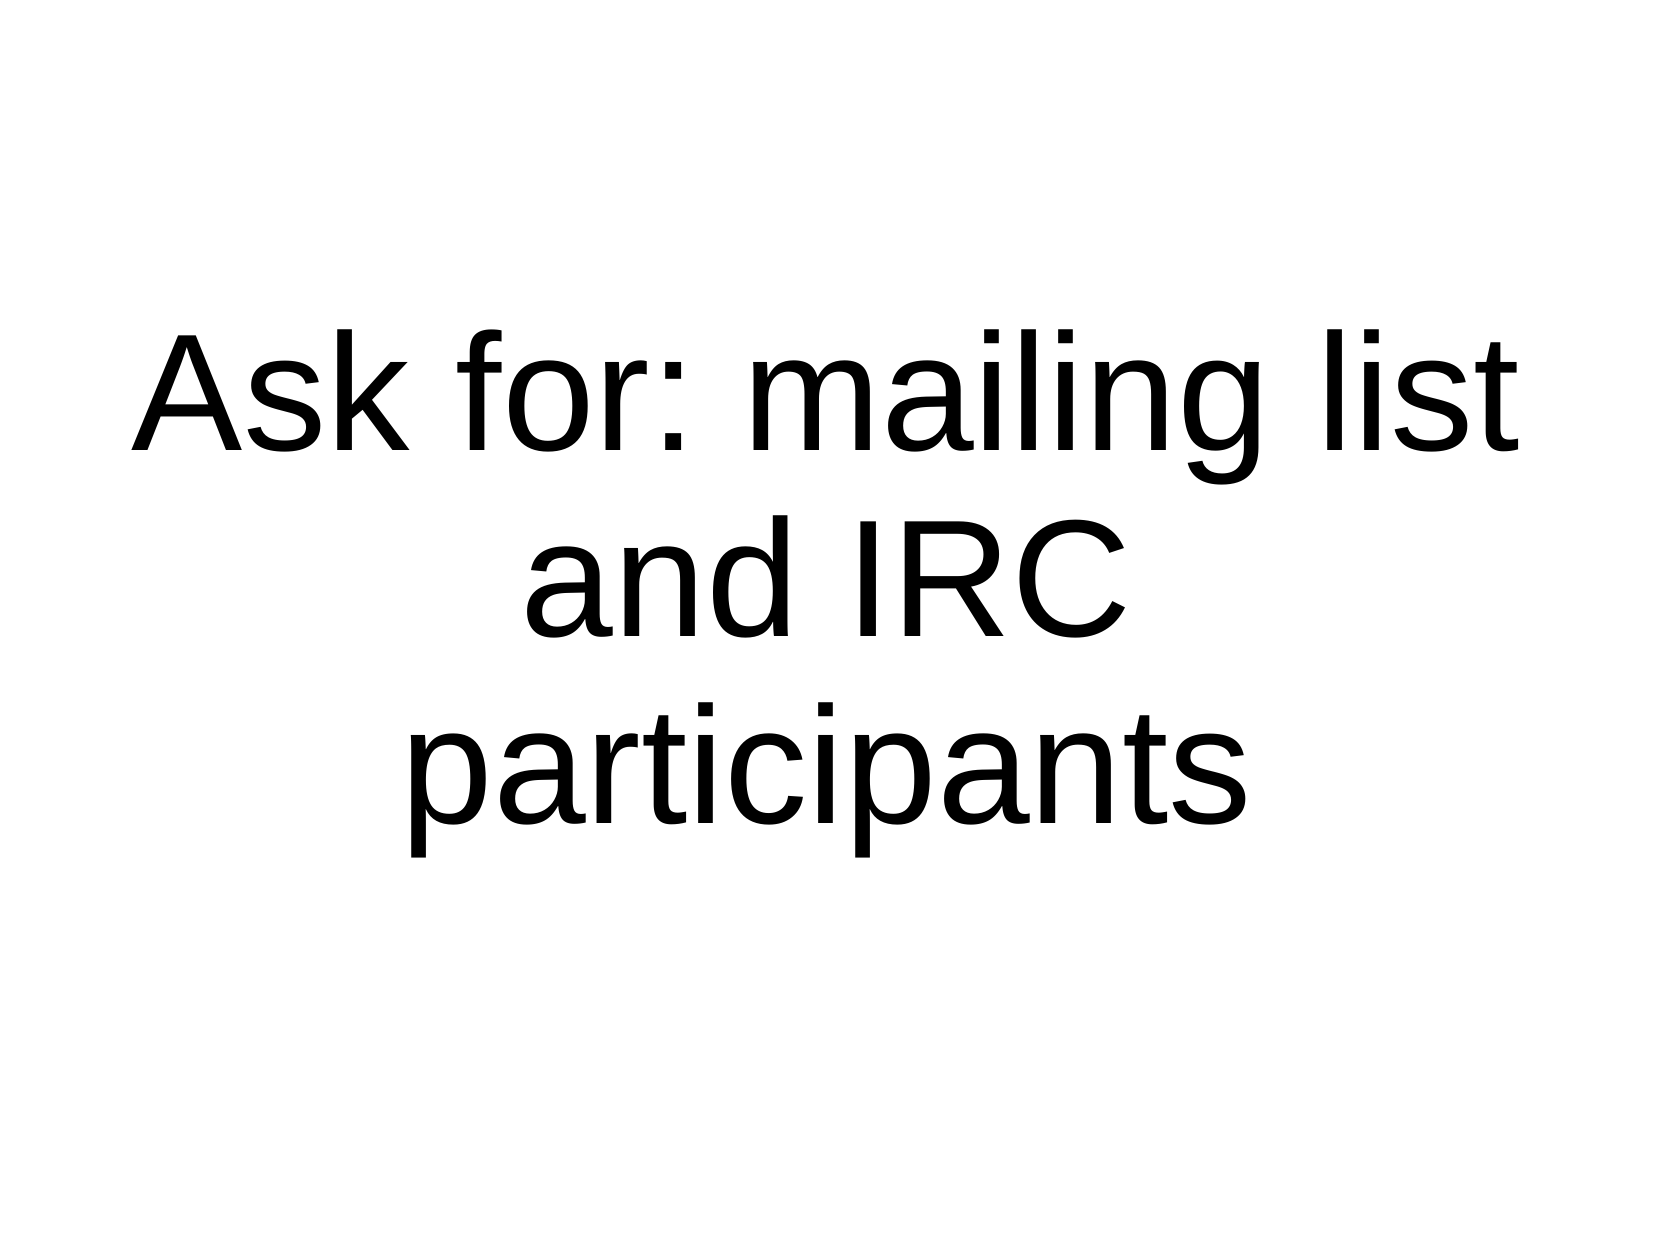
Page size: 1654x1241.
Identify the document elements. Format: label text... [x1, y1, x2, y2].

subtitle Ask for: mailing list and IRC participants [82, 56, 1571, 1102]
